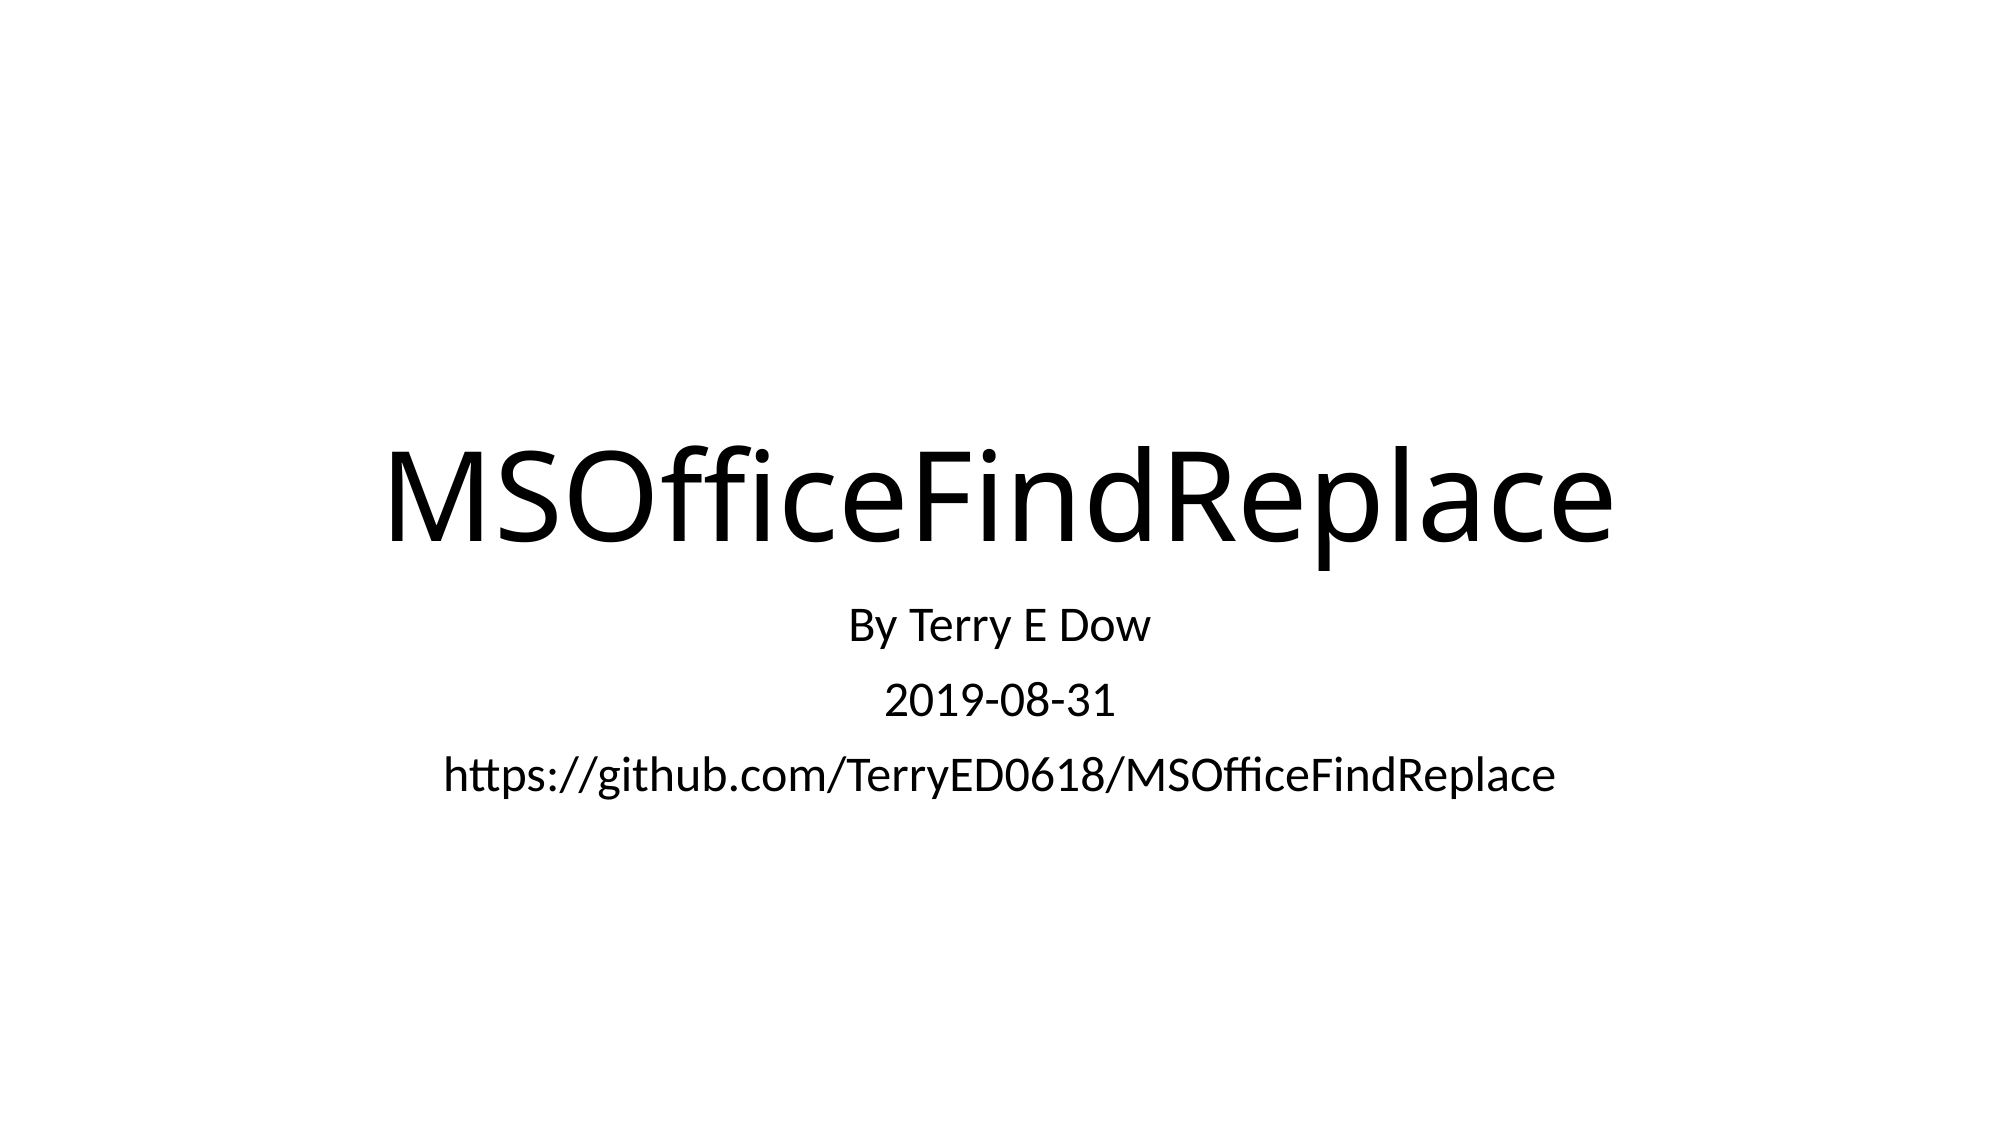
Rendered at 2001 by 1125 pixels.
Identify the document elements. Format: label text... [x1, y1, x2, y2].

subtitle By Terry E Dow 2019-08-31 https://github.com/TerryED0618/MSOfficeFindReplace [249, 590, 1750, 863]
title MSOfficeFindReplace [249, 184, 1750, 576]
